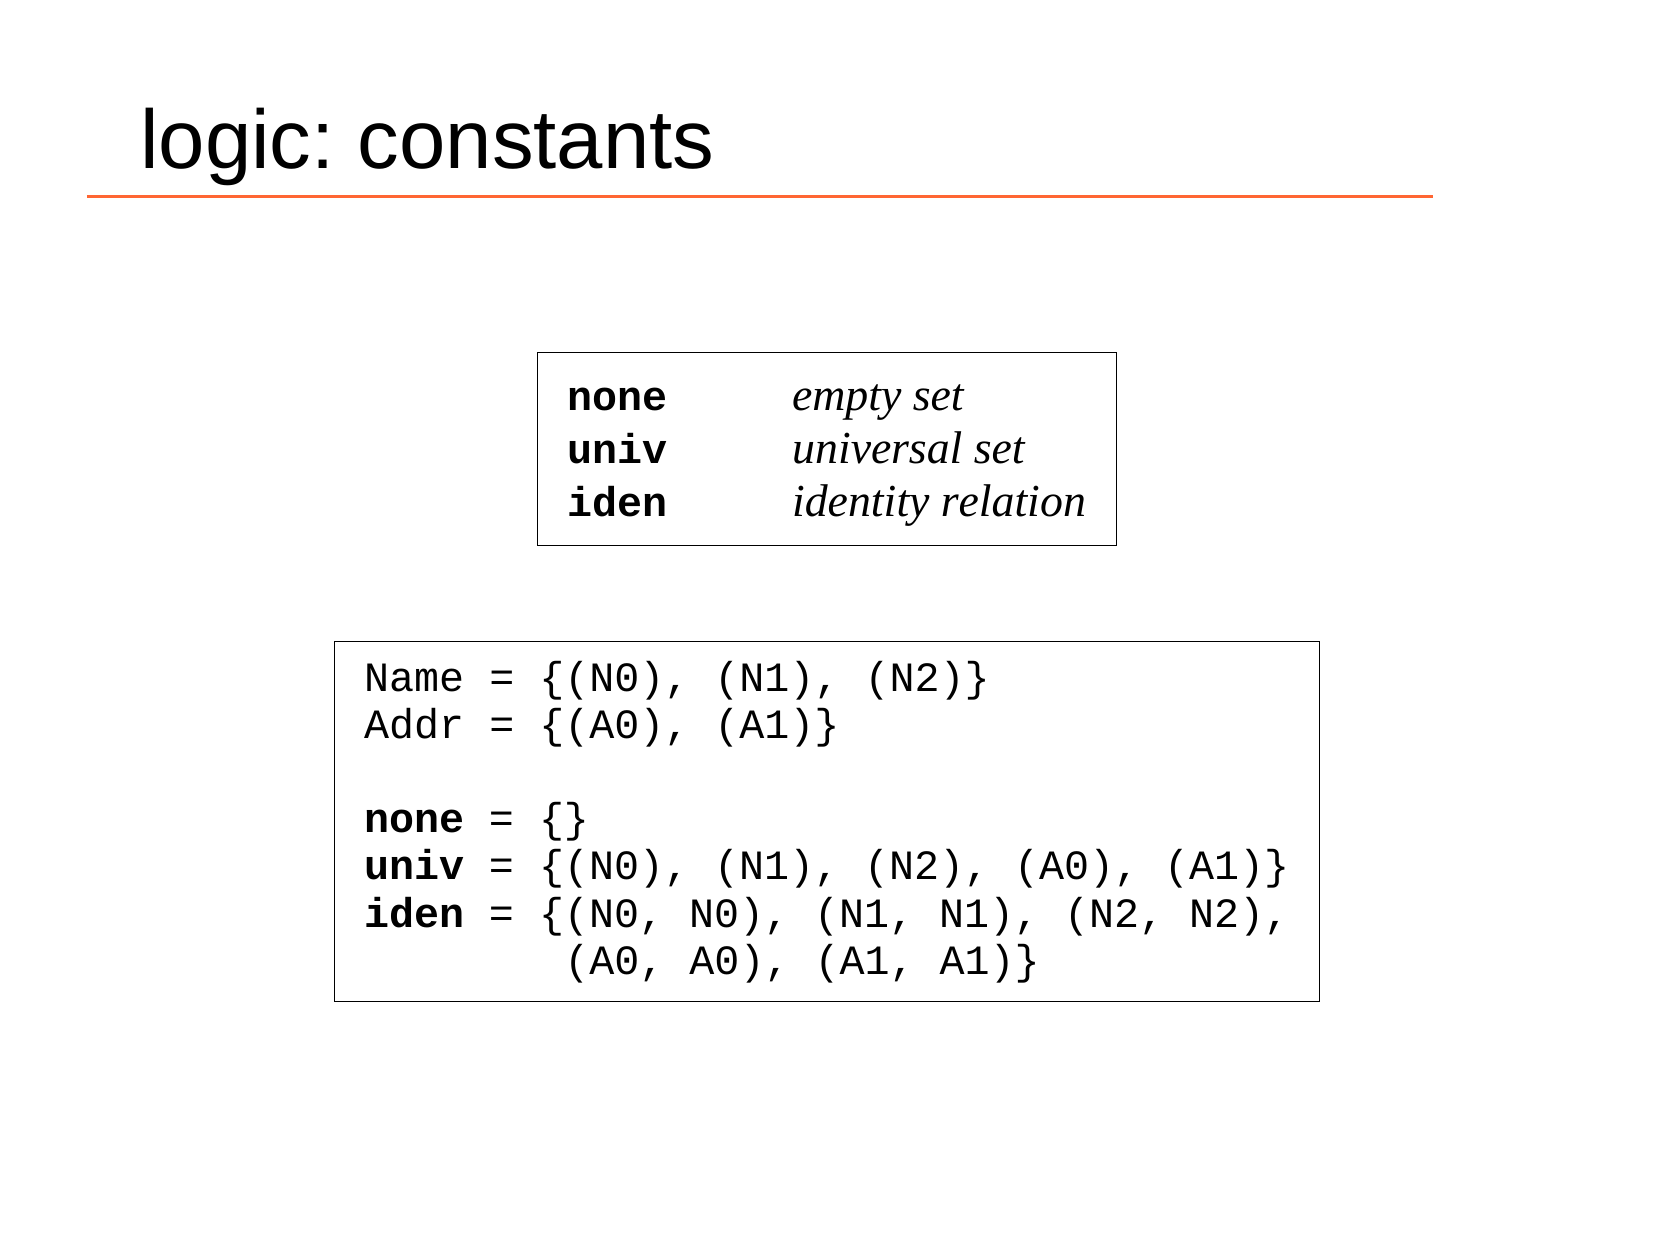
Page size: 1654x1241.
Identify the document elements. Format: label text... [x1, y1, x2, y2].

text_box Name = {(N0), (N1), (N2)} Addr = {(A0), (A1)} none = {} univ = {(N0), (N1), (N2), (A0), (A1)} iden = {(N0, N0), (N1, N1), (N2, N2), (A0, A0), (A1, A1)} [334, 650, 1318, 993]
title logic: constants [140, 86, 1603, 192]
text_box none empty set univ universal set iden identity relation [537, 352, 1117, 546]
